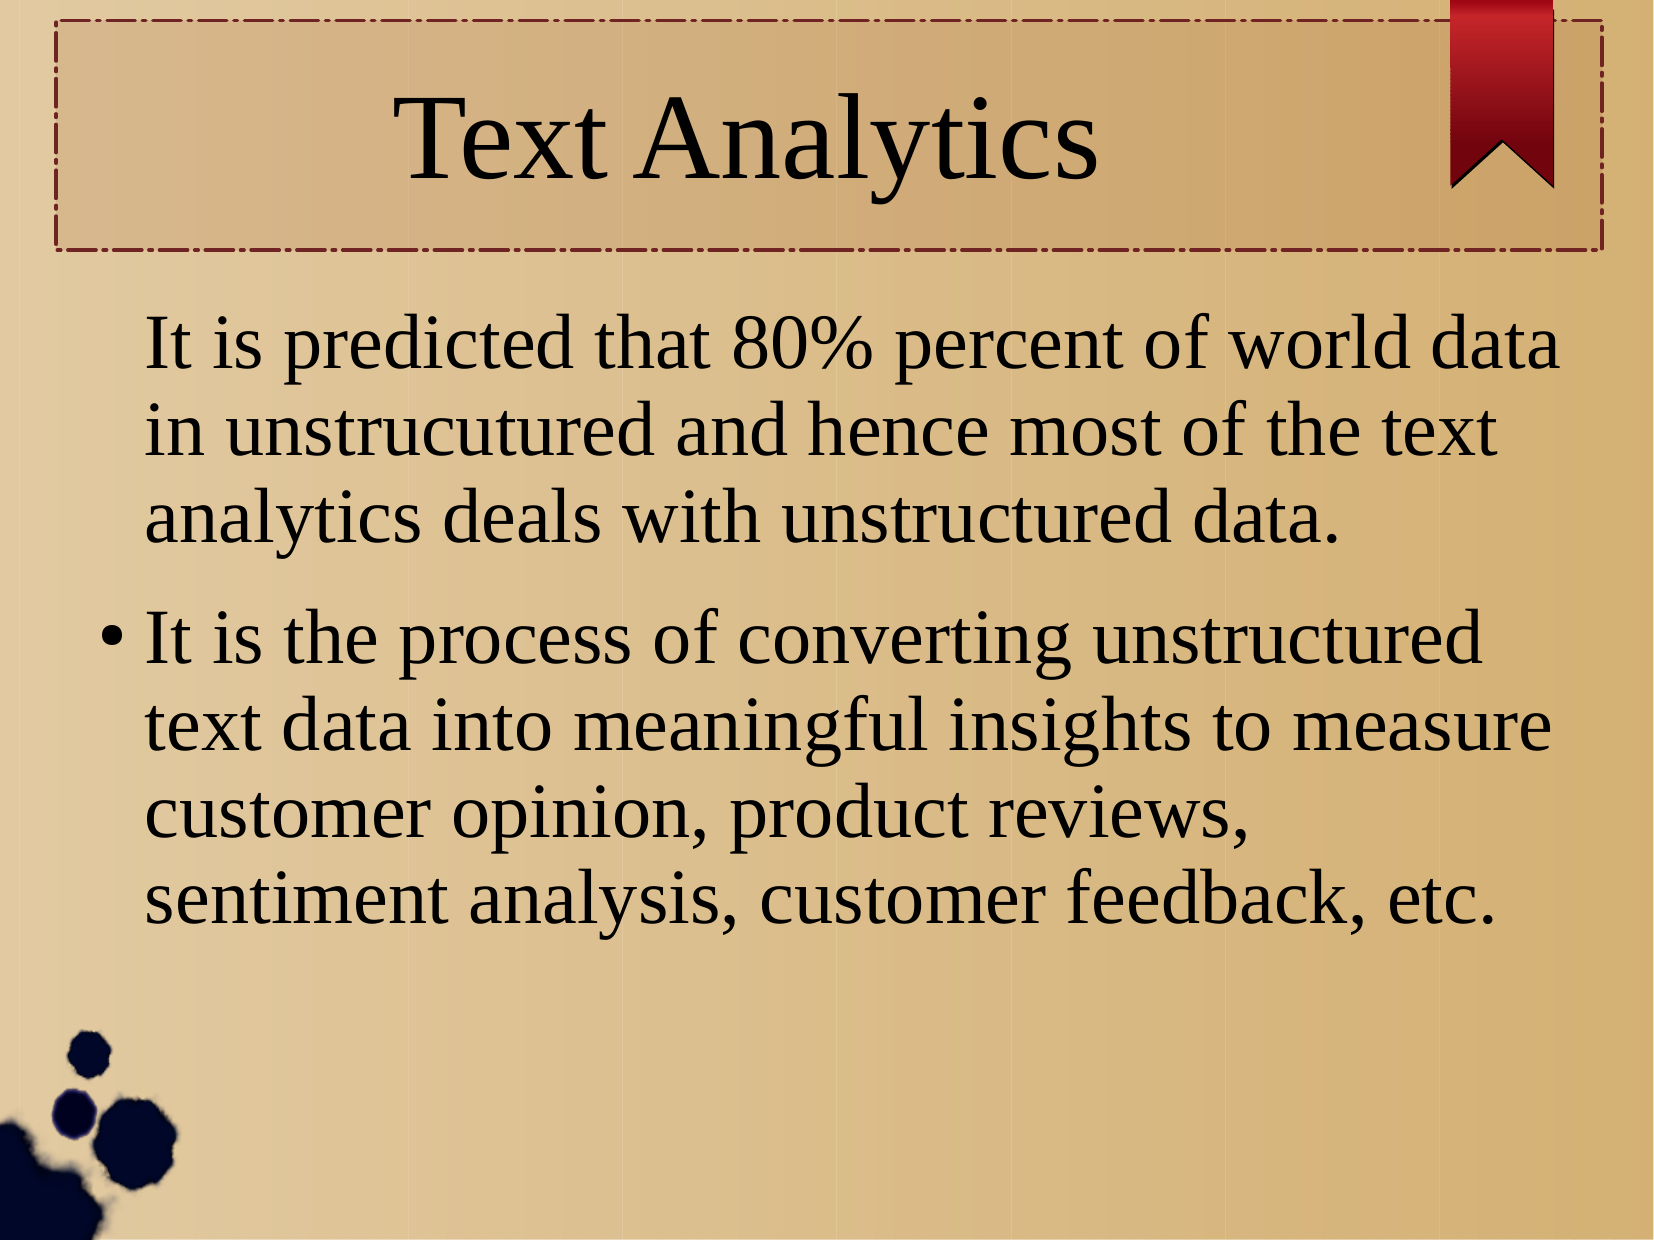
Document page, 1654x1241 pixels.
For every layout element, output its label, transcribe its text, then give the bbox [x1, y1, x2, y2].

title Text Analytics [82, 47, 1412, 229]
list It is predicted that 80% percent of world data in unstrucutured and hence most of the text analytics deals with unstructured data. It is the process of converting unstructured text data into meaningful insights to measure customer opinion, product reviews, sentiment analysis, customer feedback, etc. [82, 299, 1571, 1019]
